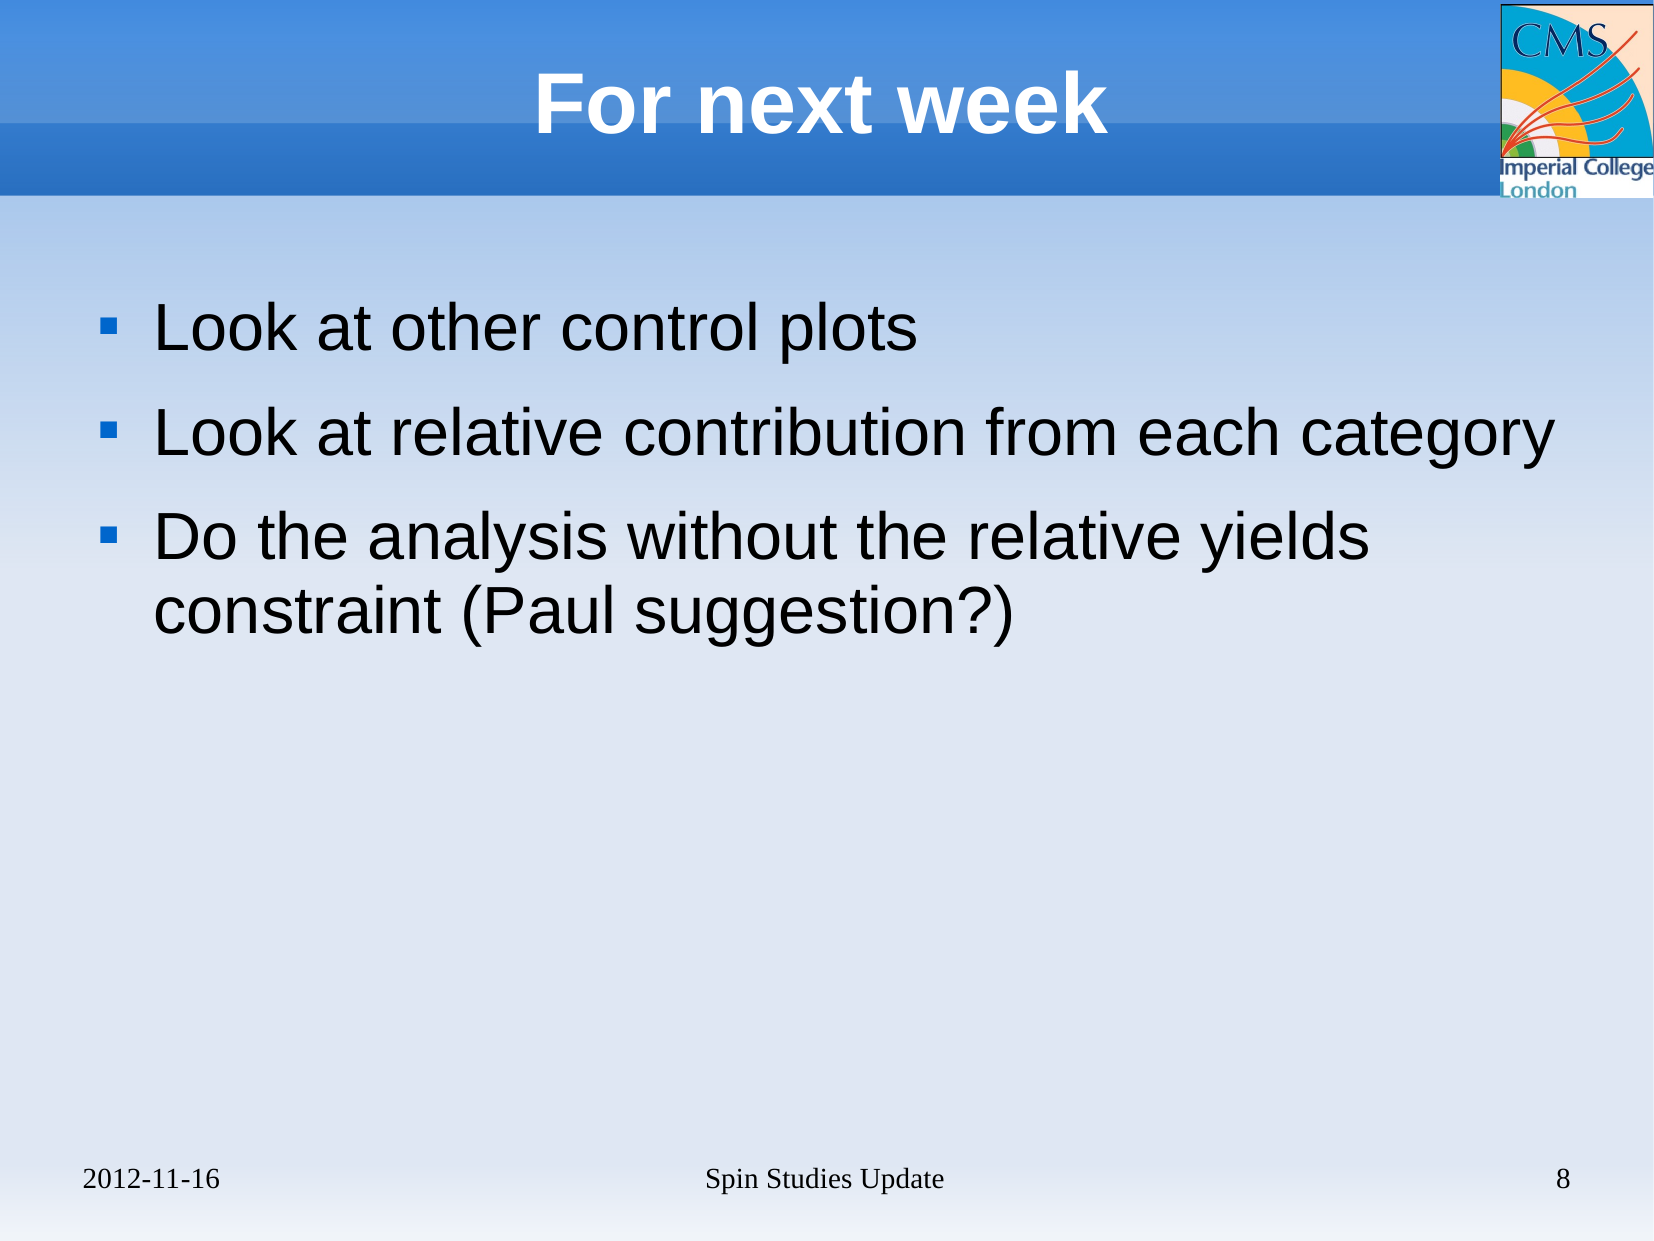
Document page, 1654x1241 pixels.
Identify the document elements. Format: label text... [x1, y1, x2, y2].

title For next week [76, 0, 1565, 208]
picture [0, 0, 1654, 1241]
list Look at other control plots Look at relative contribution from each category Do the analysis without the relative yields constraint (Paul suggestion?) [82, 290, 1571, 1109]
